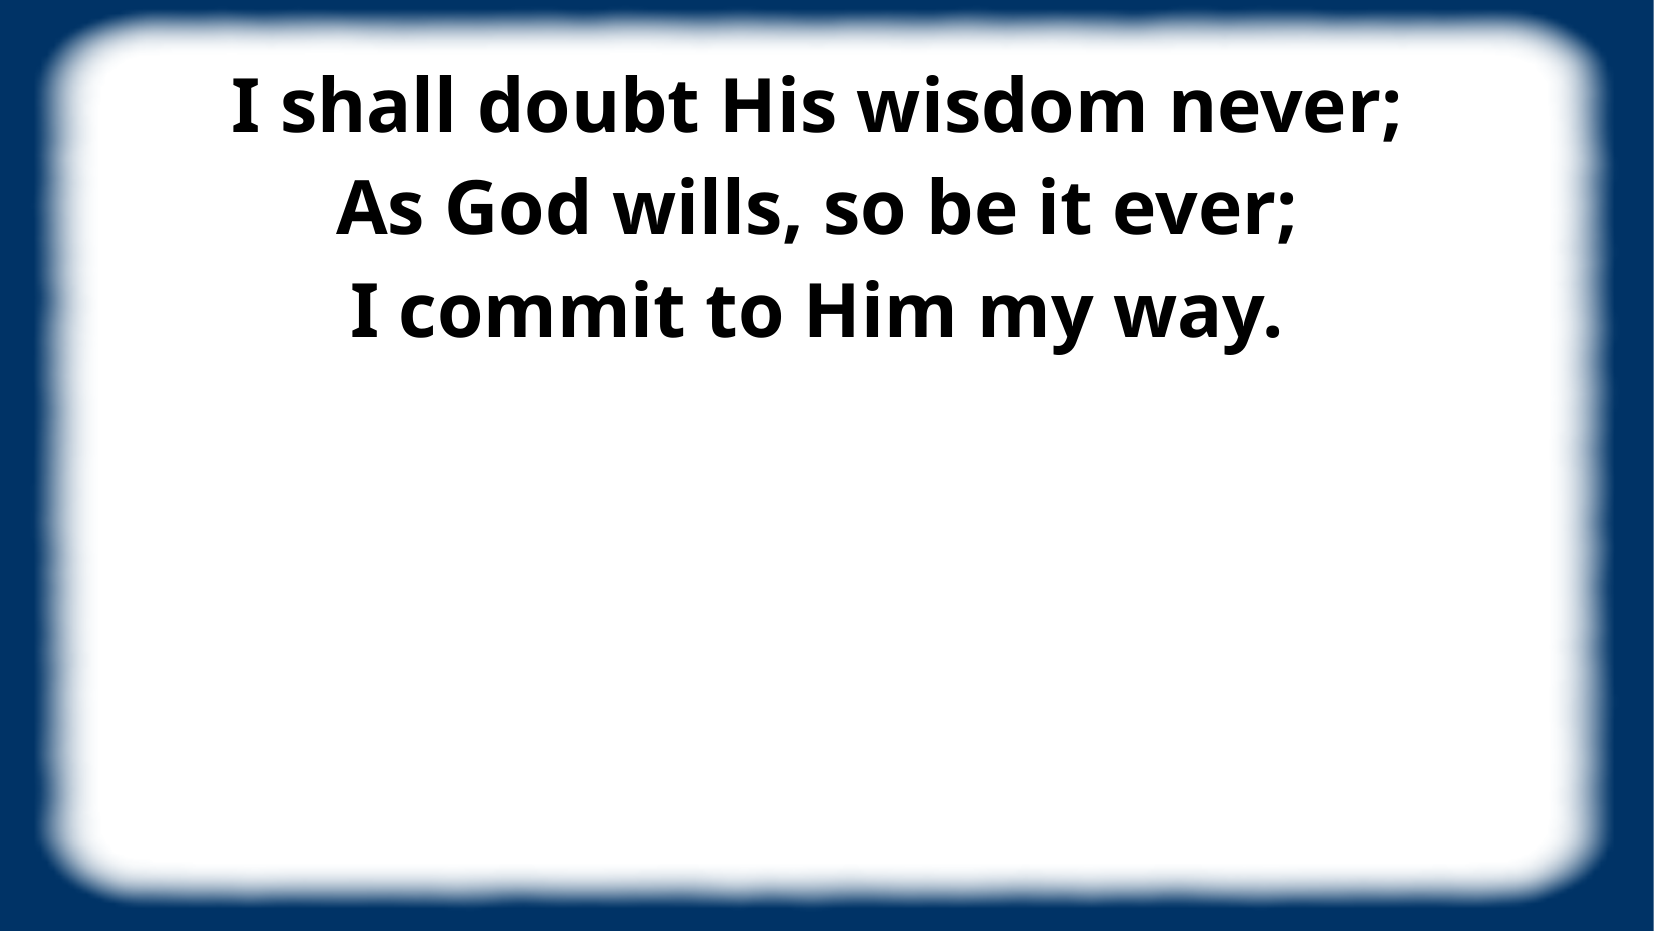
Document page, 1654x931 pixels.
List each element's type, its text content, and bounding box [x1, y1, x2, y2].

picture [0, 0, 1654, 931]
text_box I shall doubt His wisdom never; As God wills, so be it ever; I commit to Him my way. [90, 45, 1546, 361]
